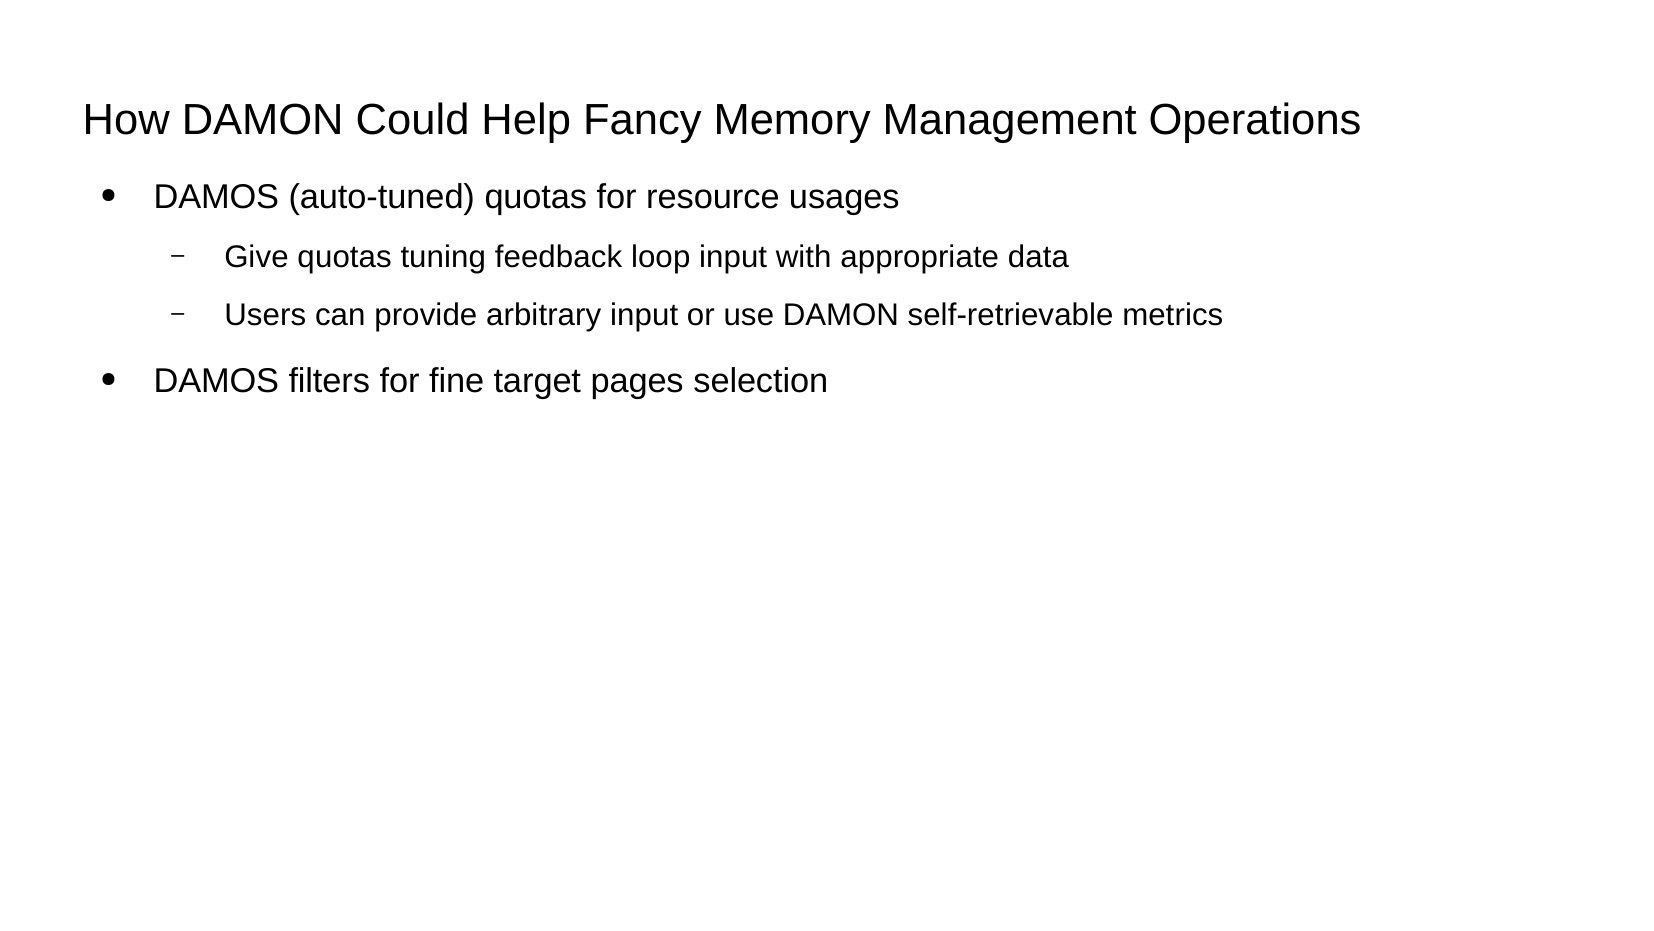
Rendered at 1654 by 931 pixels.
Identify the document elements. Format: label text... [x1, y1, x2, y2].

title How DAMON Could Help Fancy Memory Management Operations [82, 81, 1571, 157]
list DAMOS (auto-tuned) quotas for resource usages Give quotas tuning feedback loop input with appropriate data Users can provide arbitrary input or use DAMON self-retrievable metrics DAMOS filters for fine target pages selection [82, 177, 1571, 833]
